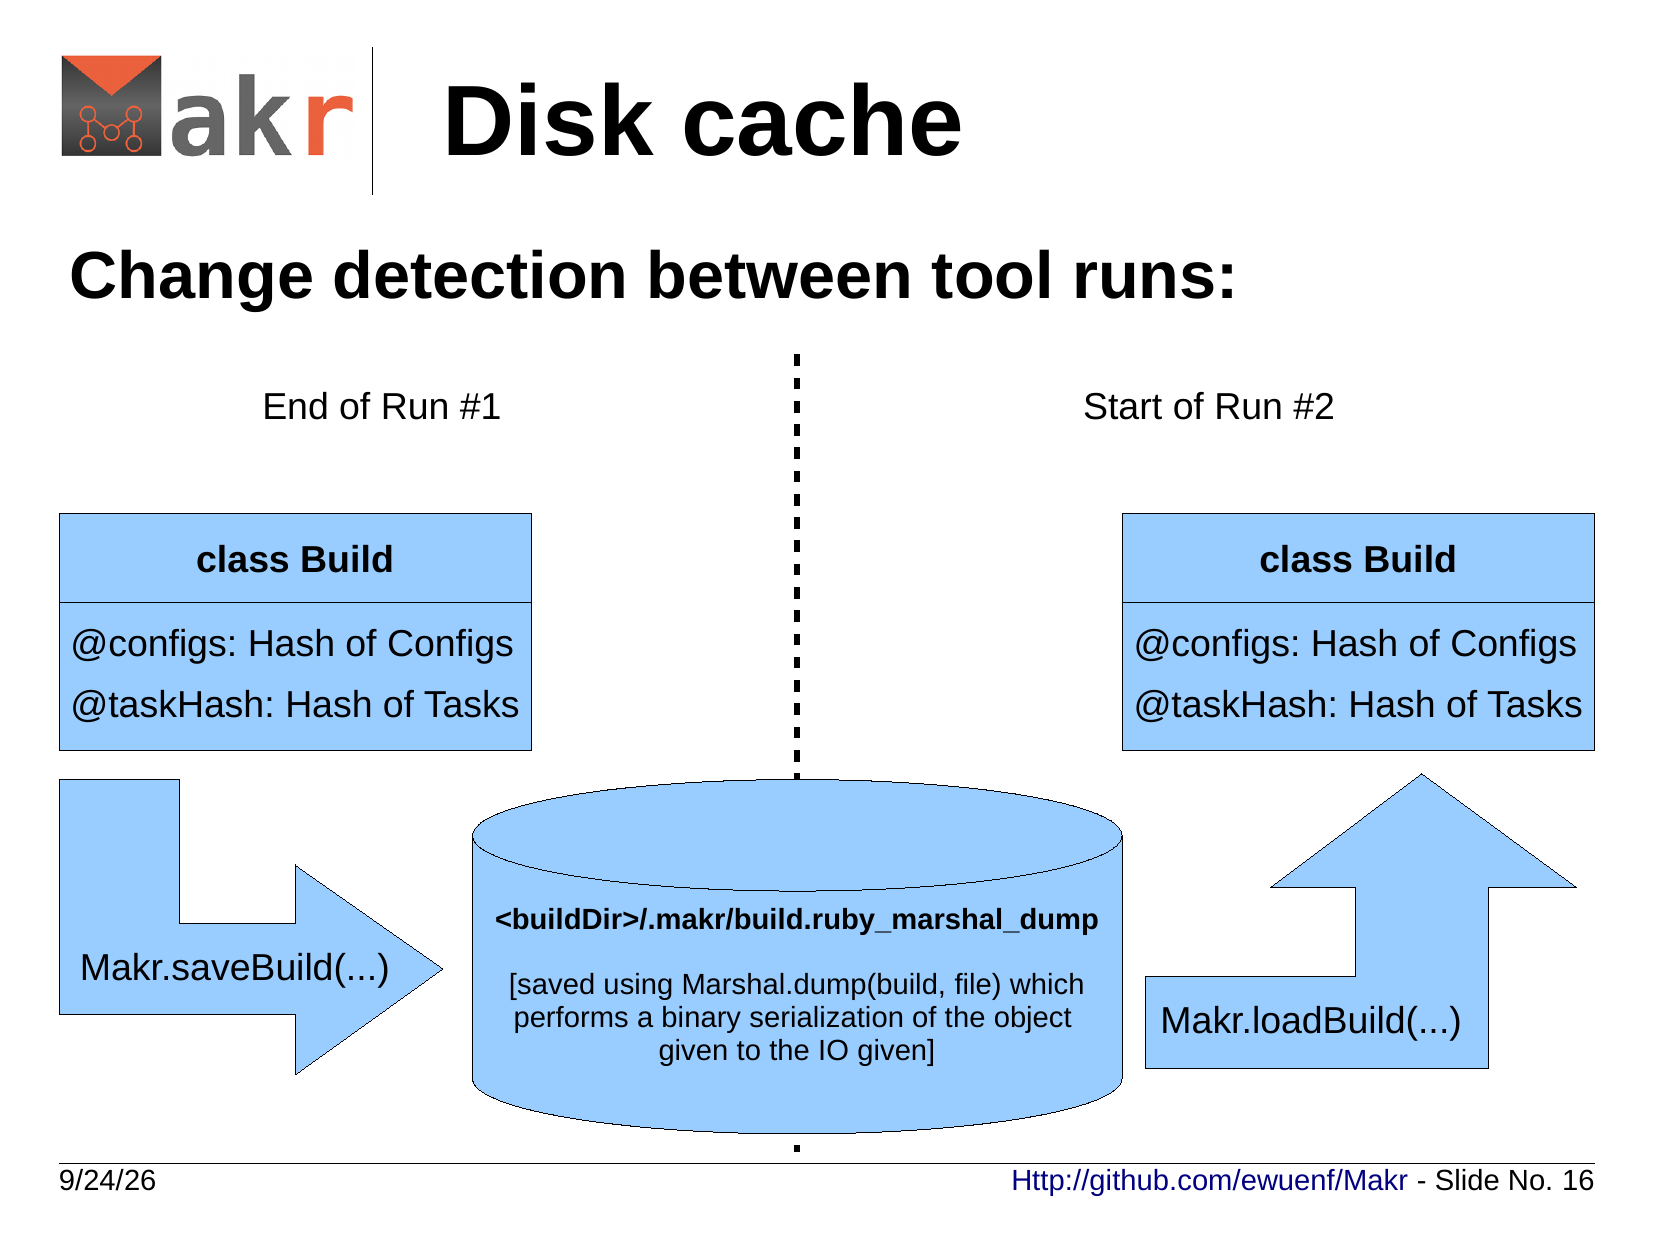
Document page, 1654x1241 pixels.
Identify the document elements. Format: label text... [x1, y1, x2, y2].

text_box class Build @configs: Hash of Configs @taskHash: Hash of Tasks [59, 603, 532, 751]
text_box End of Run #1 [247, 377, 517, 435]
text_box Makr.saveBuild(...) [64, 938, 405, 996]
picture [59, 53, 355, 158]
text_box Start of Run #2 [1068, 377, 1351, 435]
text_box <buildDir>/.makr/build.ruby_marshal_dump [saved using Marshal.dump(build, file) which performs a binary serialization of the object given to the IO given] [472, 779, 1123, 1134]
text_box [1145, 773, 1577, 1069]
text_box Change detection between tool runs: [54, 230, 1258, 320]
title Disk cache [442, 65, 1607, 177]
text_box class Build @configs: Hash of Configs @taskHash: Hash of Tasks [1122, 513, 1595, 602]
text_box class Build @configs: Hash of Configs @taskHash: Hash of Tasks [59, 513, 532, 602]
text_box Makr.loadBuild(...) [1145, 992, 1477, 1049]
text_box [59, 779, 443, 1075]
text_box class Build @configs: Hash of Configs @taskHash: Hash of Tasks [1122, 603, 1595, 751]
